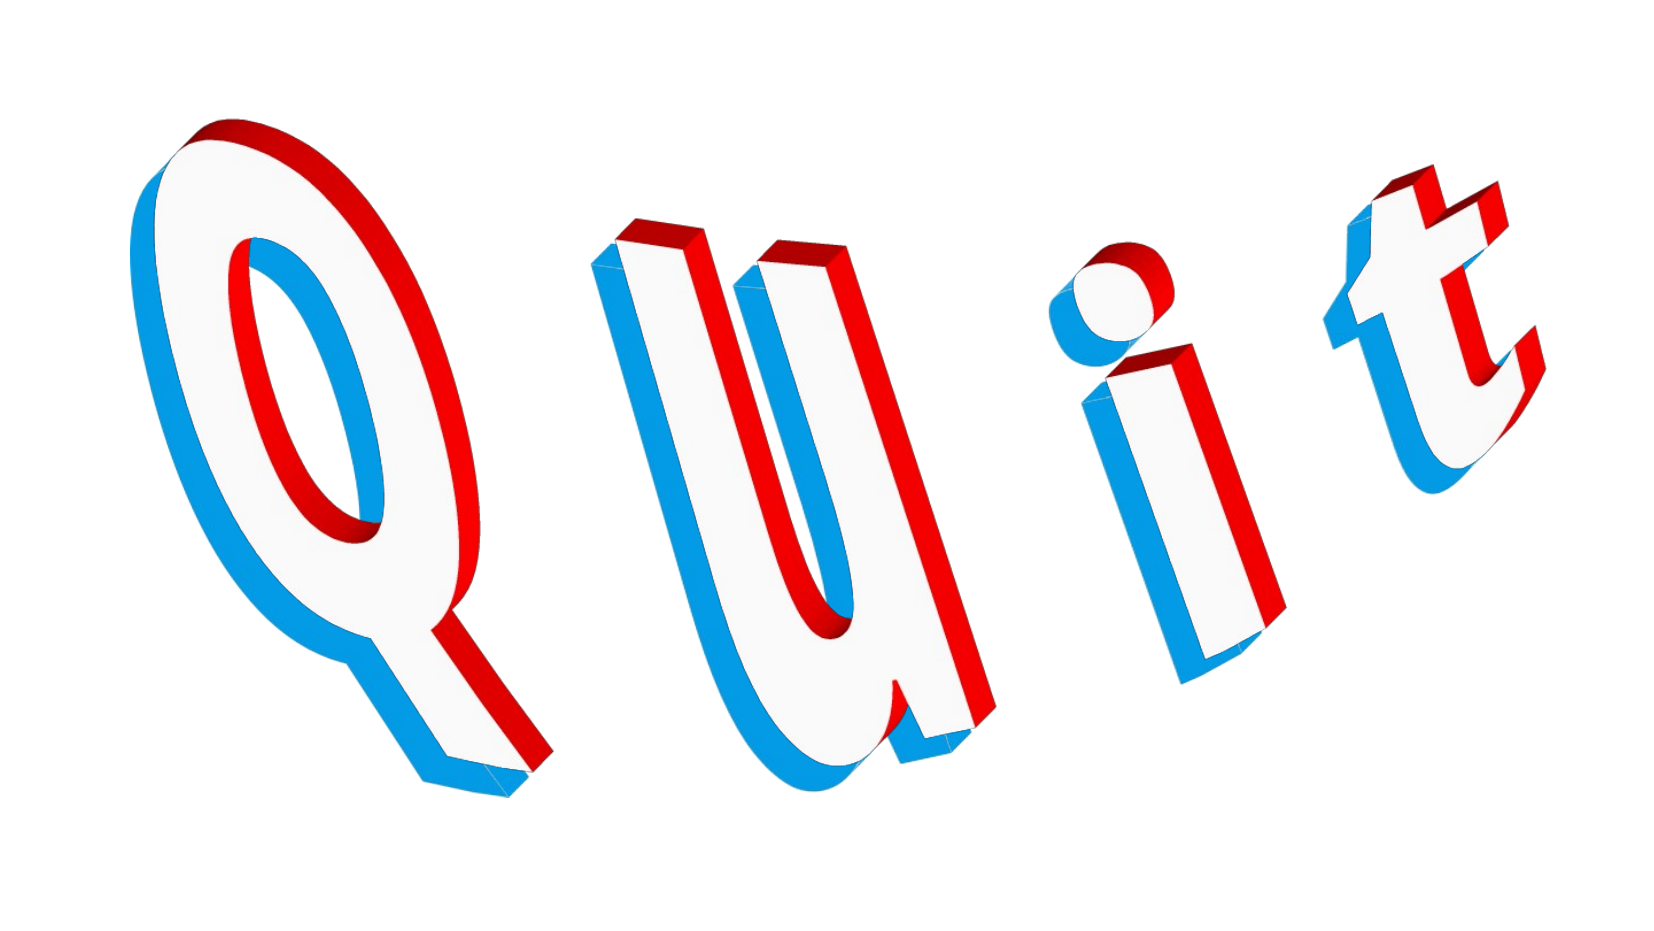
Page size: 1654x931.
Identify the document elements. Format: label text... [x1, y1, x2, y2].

text_box Q u i t [1474, 446, 1488, 459]
text_box Q u i t [1353, 191, 1522, 467]
text_box Q u i t [1075, 265, 1152, 340]
text_box Q u i t [619, 243, 972, 763]
text_box Q u i t [1111, 366, 1262, 652]
text_box Q u i t [156, 142, 527, 768]
